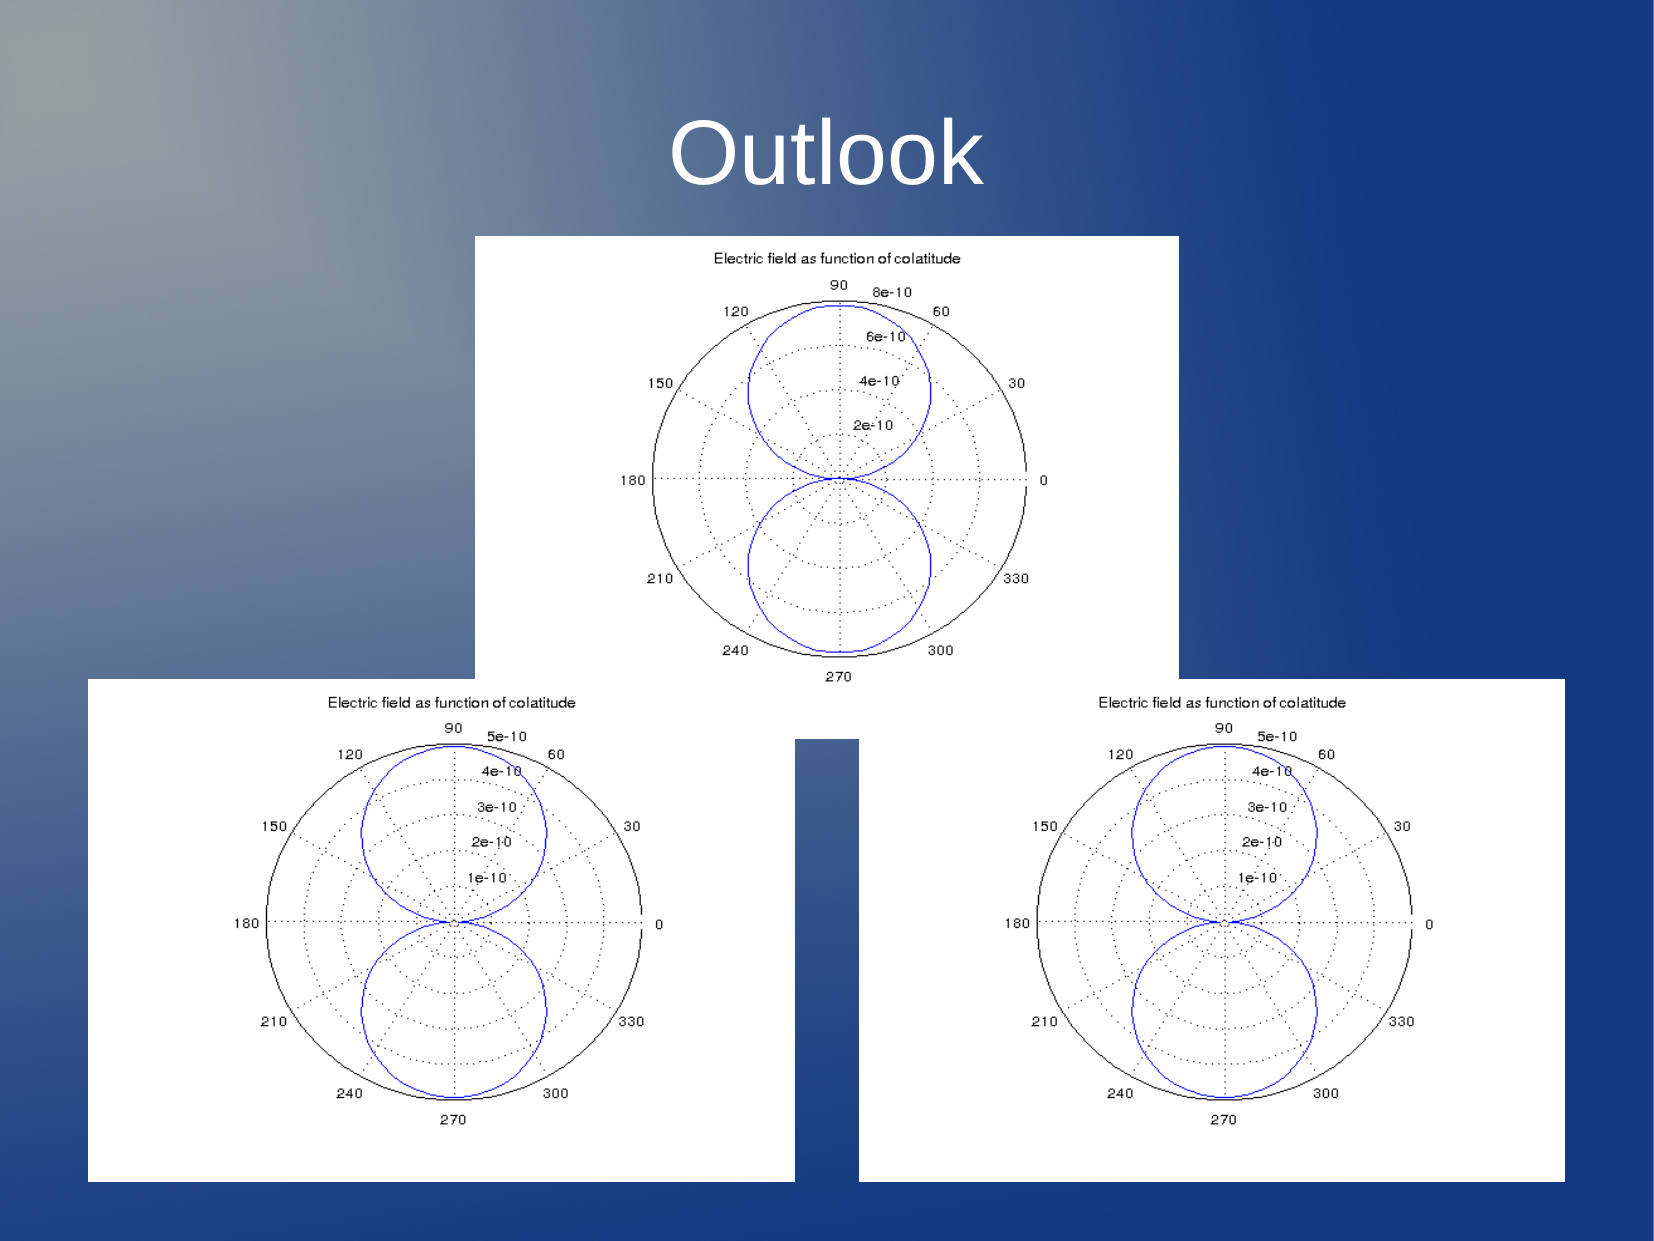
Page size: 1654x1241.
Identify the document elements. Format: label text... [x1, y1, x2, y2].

title Outlook [82, 49, 1571, 257]
picture [0, 0, 1654, 1241]
